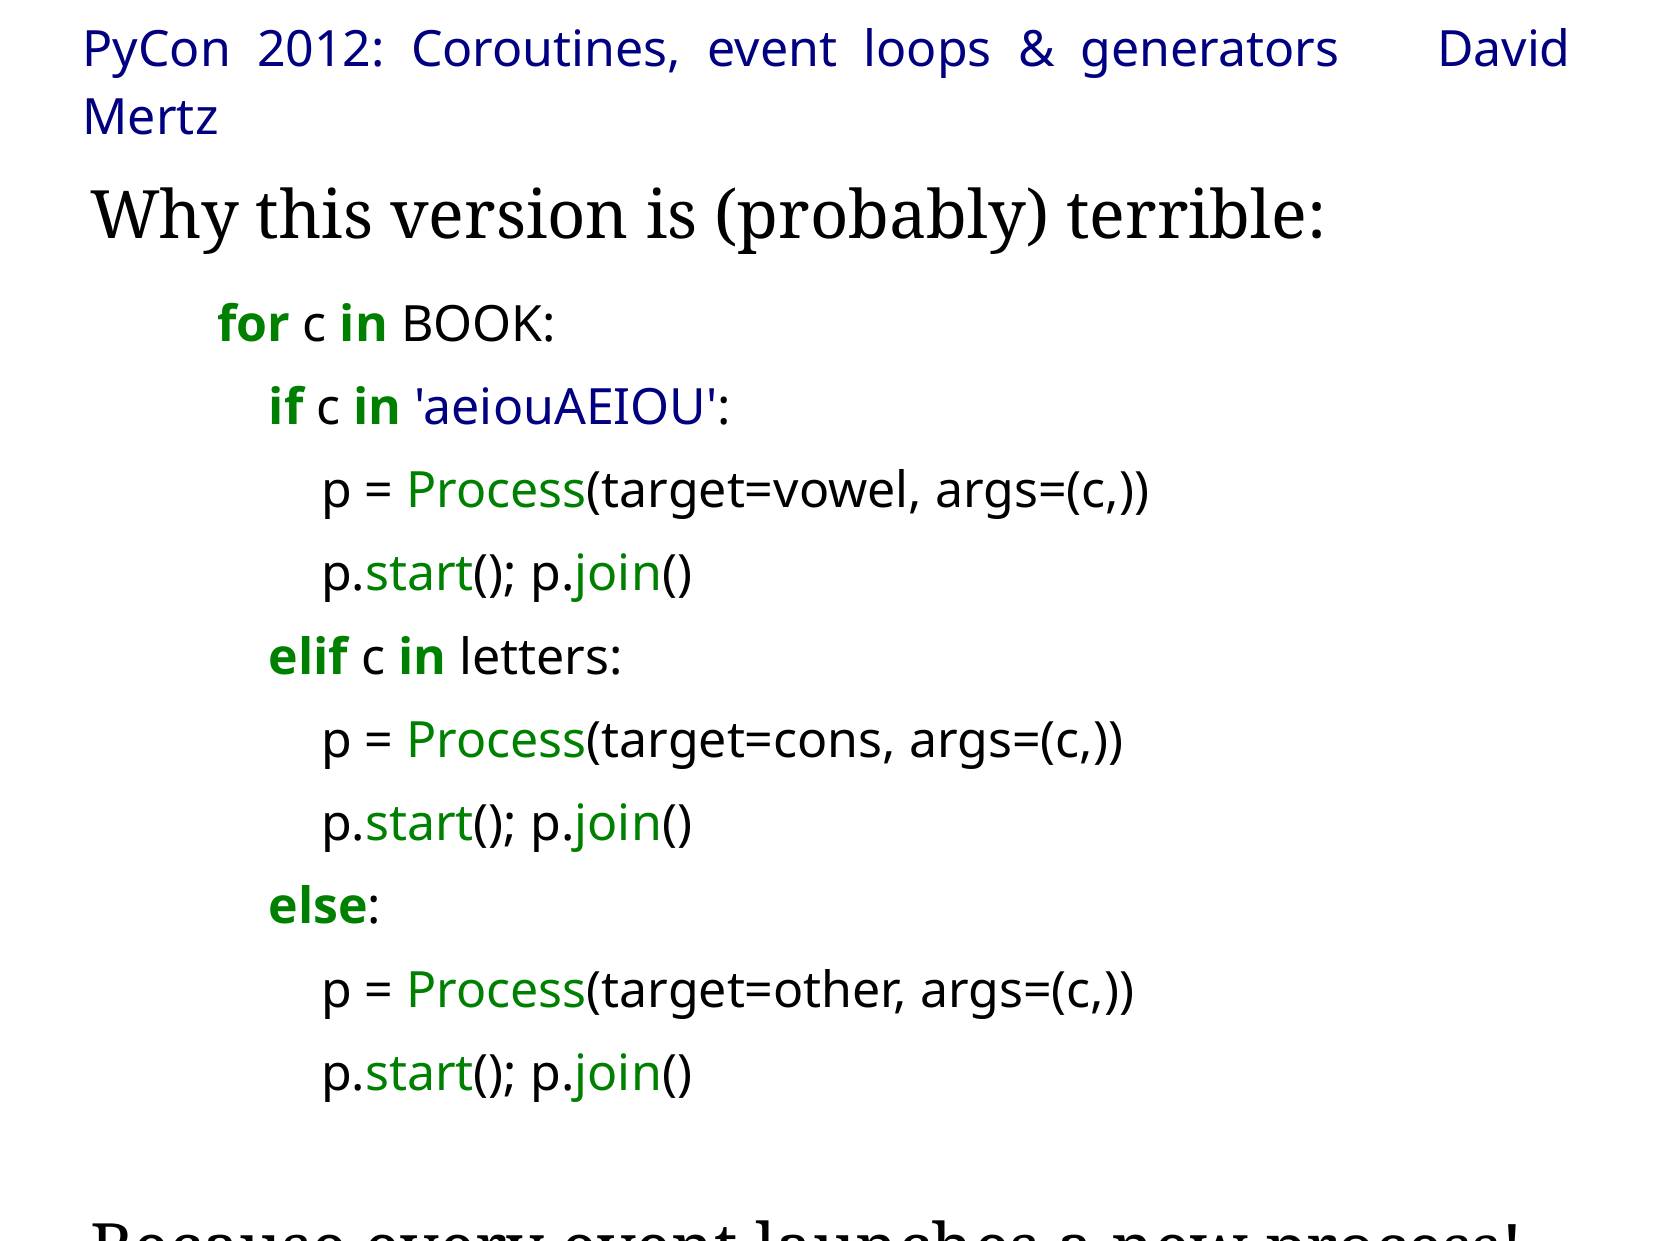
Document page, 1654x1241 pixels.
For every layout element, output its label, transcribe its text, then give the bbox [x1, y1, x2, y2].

title PyCon 2012: Coroutines, event loops & generators David Mertz [82, 49, 1571, 113]
list Why this version is (probably) terrible: for c in BOOK: if c in 'aeiouAEIOU': p = Process(target=vowel, args=(c,)) p.start(); p.join() elif c in letters: p = Process(target=cons, args=(c,)) p.start(); p.join() else: p = Process(target=other, args=(c,)) p.start(); p.join() Because every event launches a new process! [90, 167, 1561, 1111]
